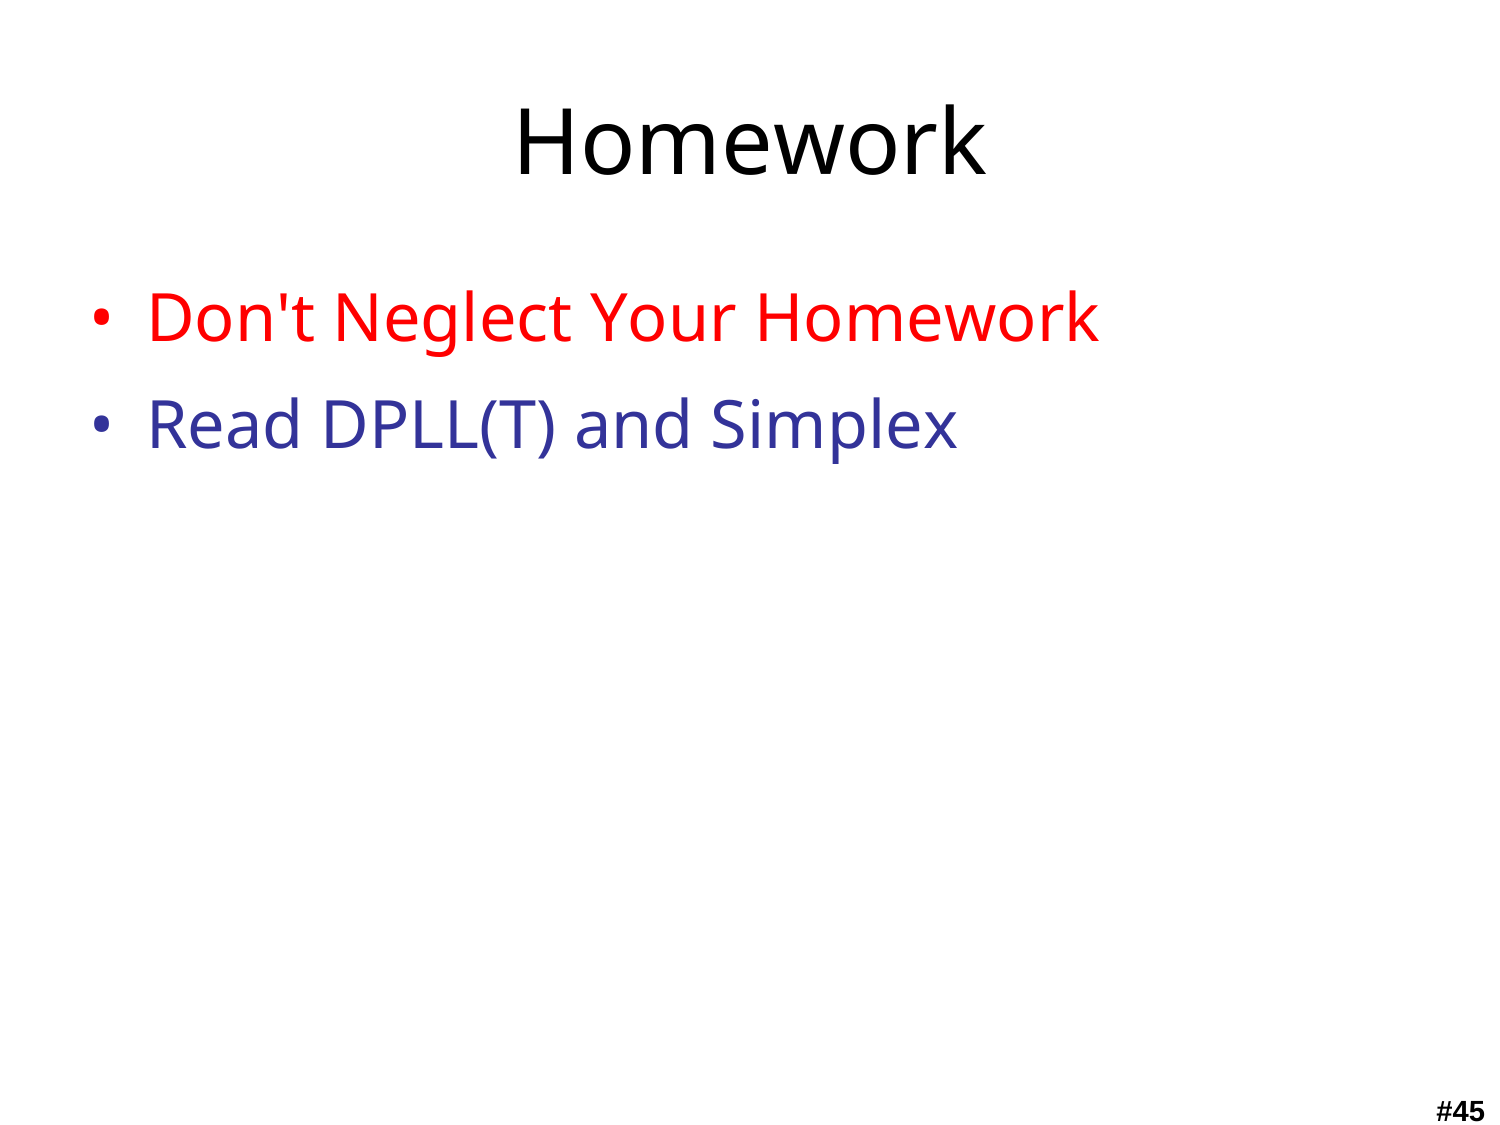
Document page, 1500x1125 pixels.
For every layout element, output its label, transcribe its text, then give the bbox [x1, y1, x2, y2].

list Don't Neglect Your Homework Read DPLL(T) and Simplex [75, 262, 1426, 1006]
title Homework [75, 45, 1426, 233]
